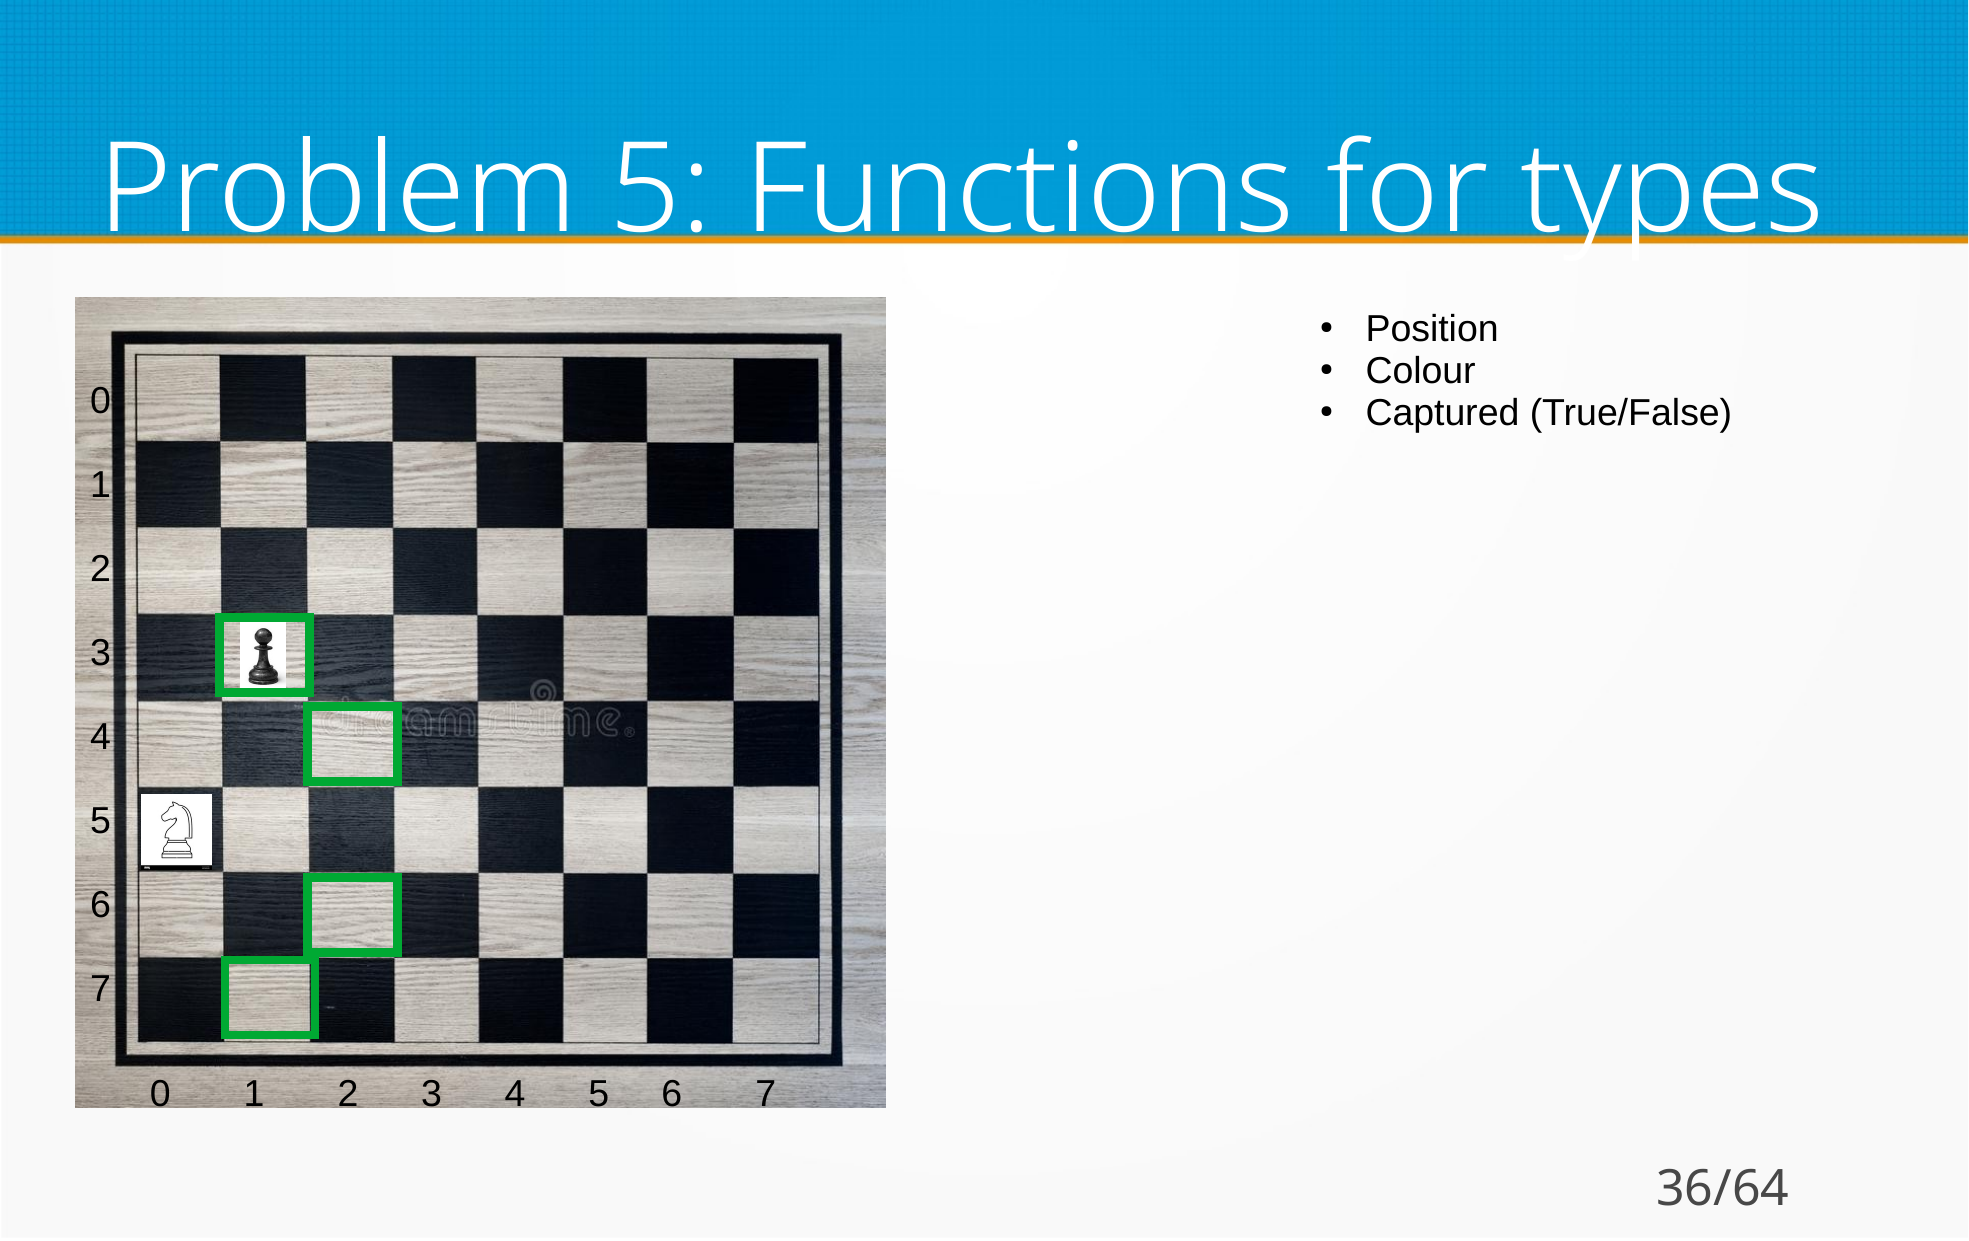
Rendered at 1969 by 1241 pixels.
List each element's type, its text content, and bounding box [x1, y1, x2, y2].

text_box Position Colour Captured (True/False) [1305, 300, 1831, 441]
title Problem 5: Functions for types [98, 49, 1870, 257]
text_box 0 1 2 3 4 5 6 7 [135, 1065, 811, 1122]
picture [0, 233, 1969, 1241]
text_box 0 1 2 3 4 5 6 7 [75, 330, 121, 1017]
